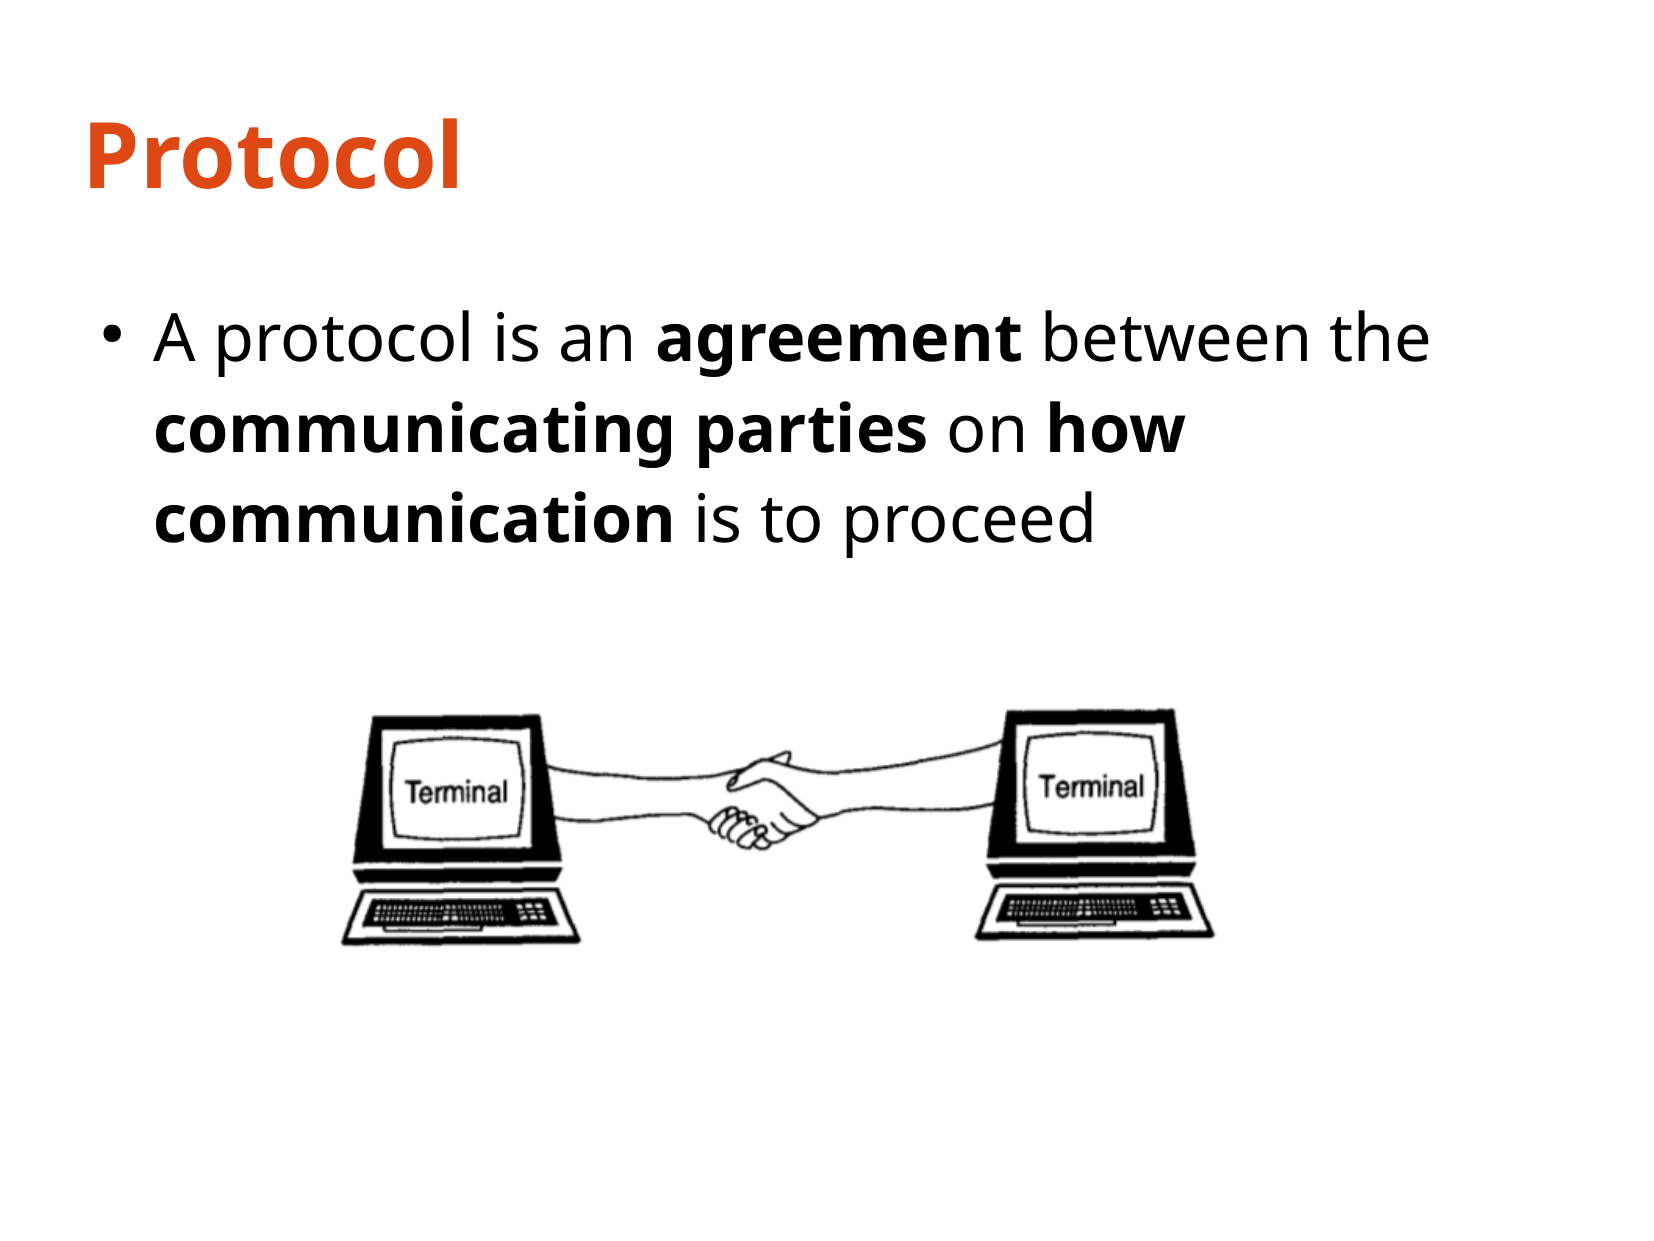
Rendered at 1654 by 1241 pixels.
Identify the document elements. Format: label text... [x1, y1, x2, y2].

list A protocol is an agreement between the communicating parties on how communication is to proceed [82, 290, 1571, 1010]
title Protocol [82, 49, 1571, 257]
picture [319, 670, 1229, 969]
